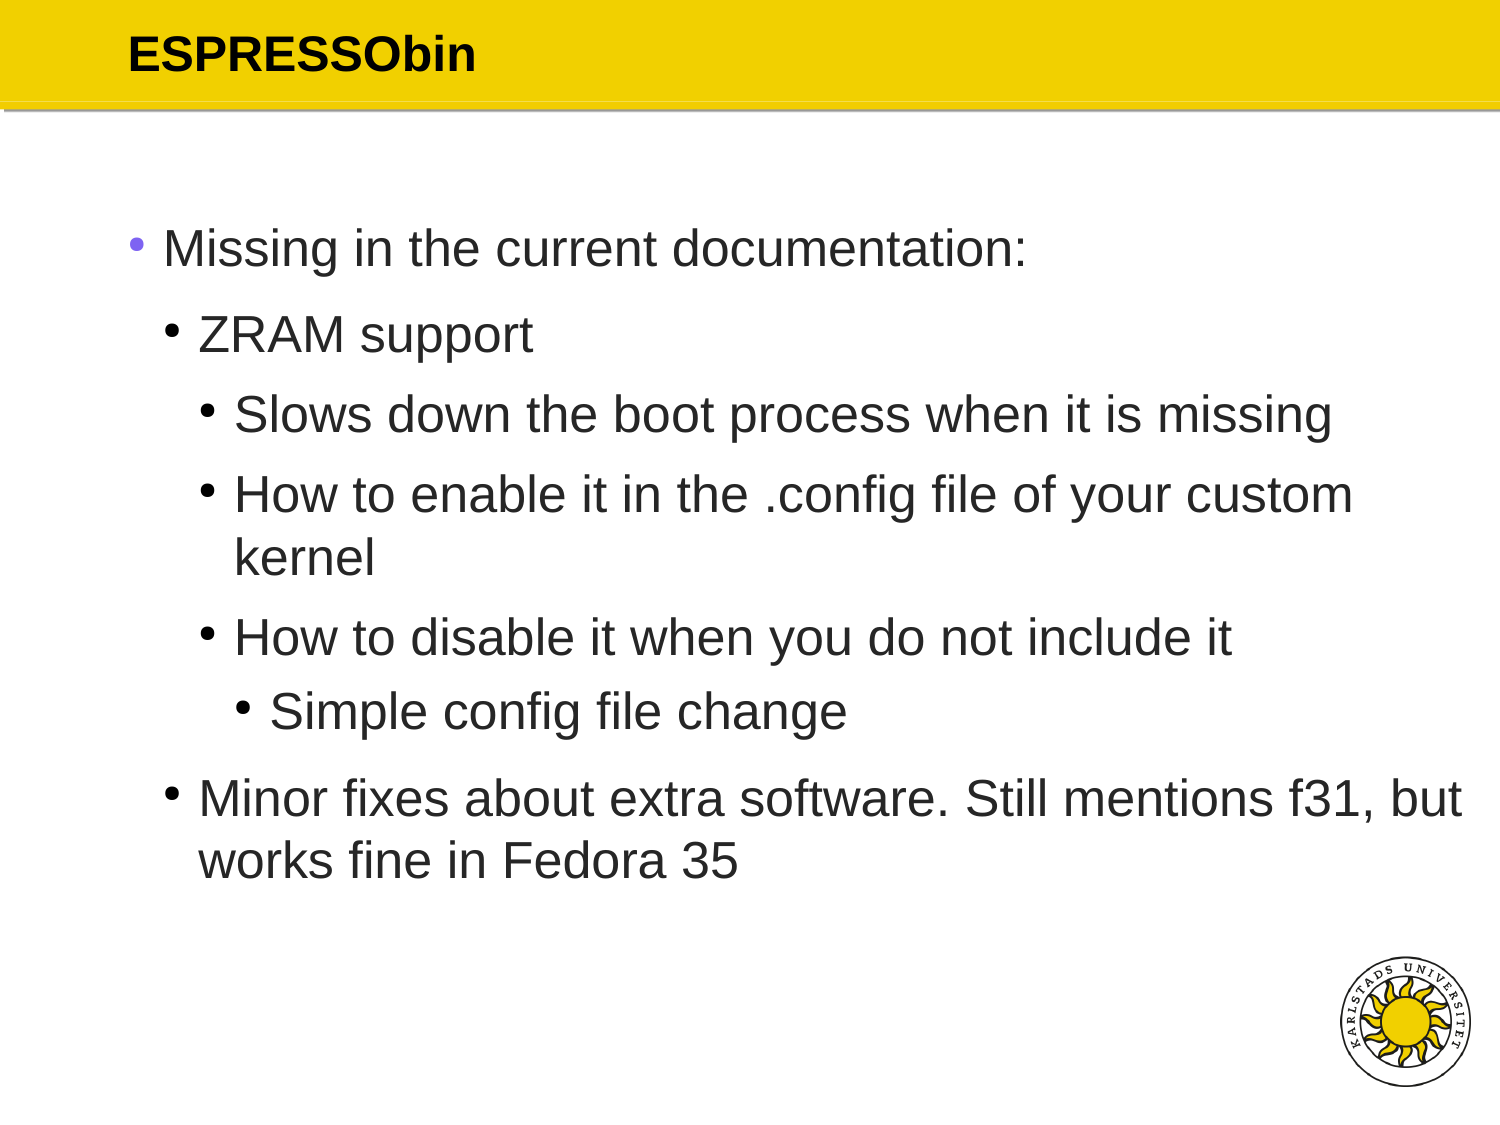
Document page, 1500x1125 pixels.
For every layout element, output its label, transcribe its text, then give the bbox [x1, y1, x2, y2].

list Missing in the current documentation: ZRAM support Slows down the boot process when it is missing How to enable it in the .config file of your custom kernel How to disable it when you do not include it Simple config file change Minor fixes about extra software. Still mentions f31, but works fine in Fedora 35 [112, 134, 1486, 1125]
title ESPRESSObin [112, 0, 1388, 102]
